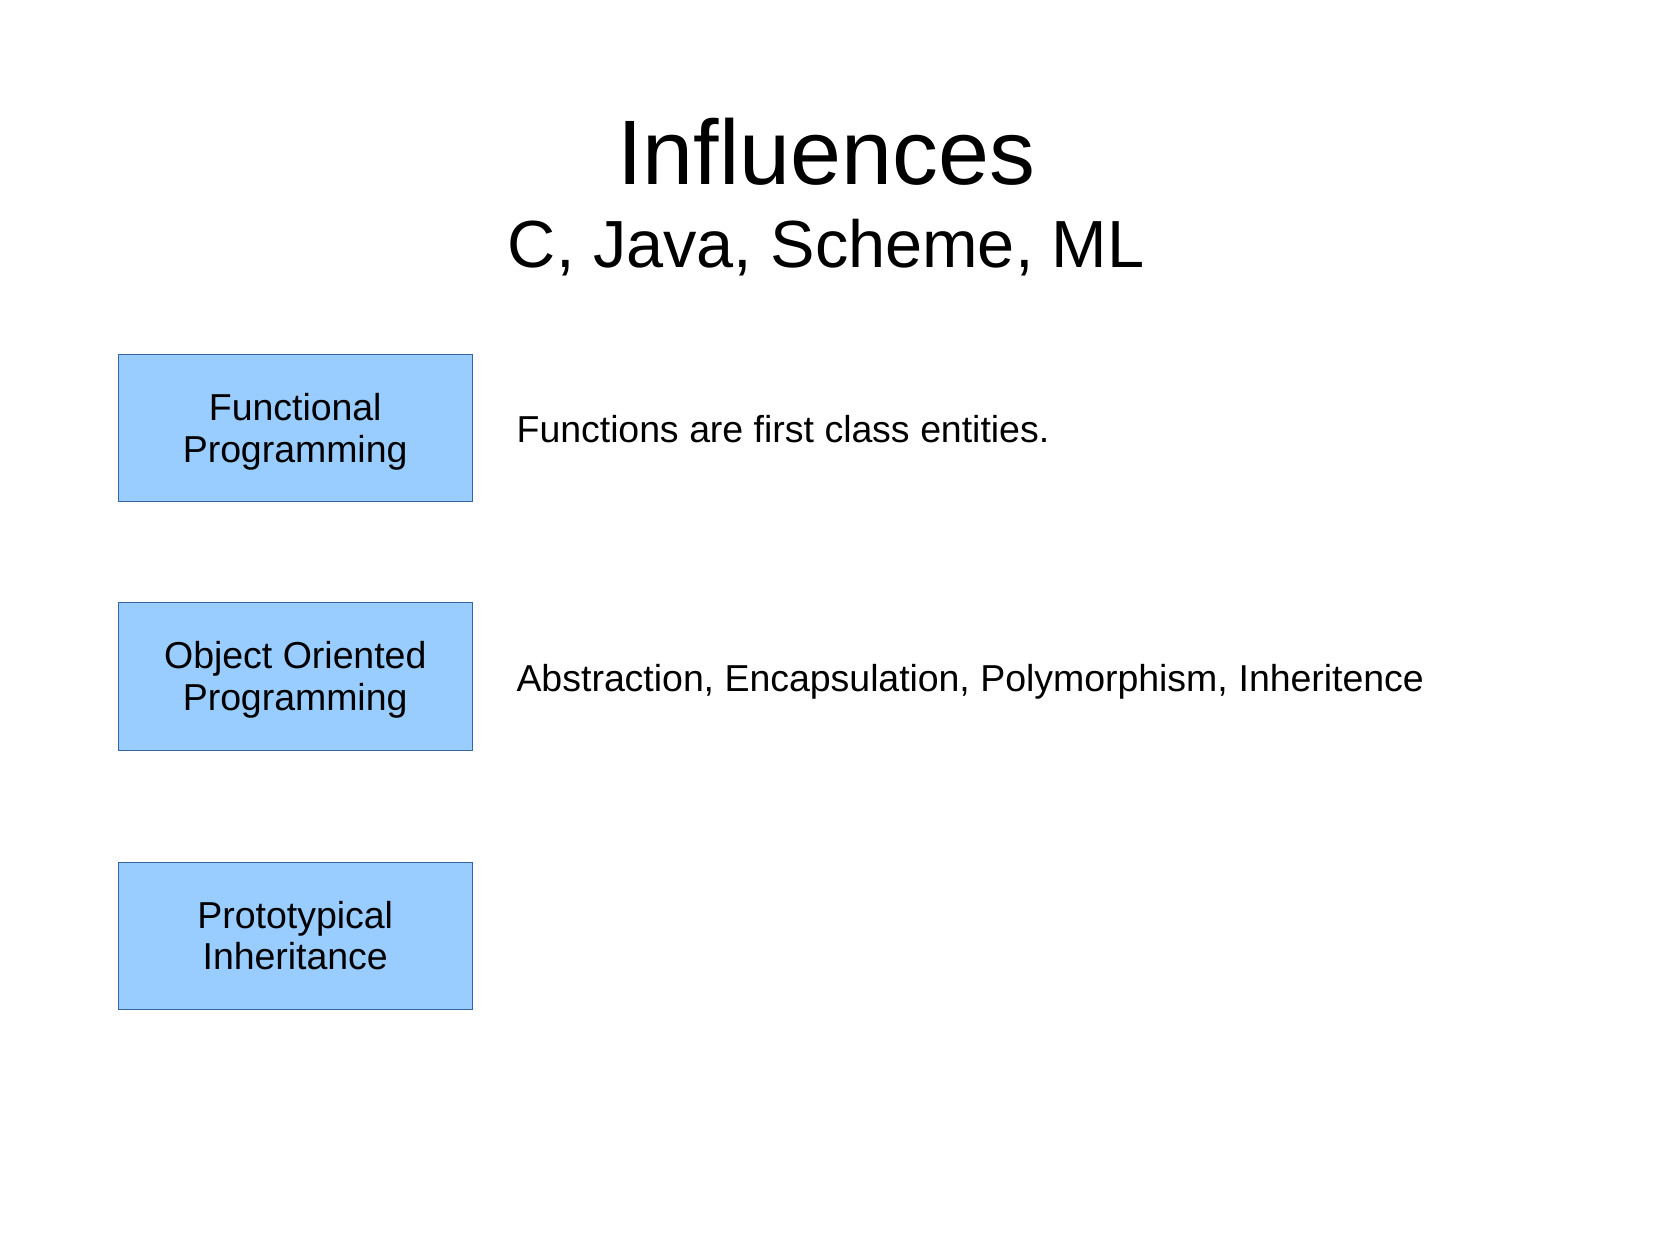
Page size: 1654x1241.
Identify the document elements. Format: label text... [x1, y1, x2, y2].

text_box Prototypical Inheritance [118, 862, 473, 1010]
text_box Abstraction, Encapsulation, Polymorphism, Inheritence [501, 649, 1439, 707]
text_box Functions are first class entities. [501, 401, 1065, 459]
list C, Java, Scheme, ML [437, 207, 1170, 284]
text_box Object Oriented Programming [118, 602, 473, 751]
title Influences [82, 49, 1571, 257]
text_box Functional Programming [118, 354, 473, 502]
